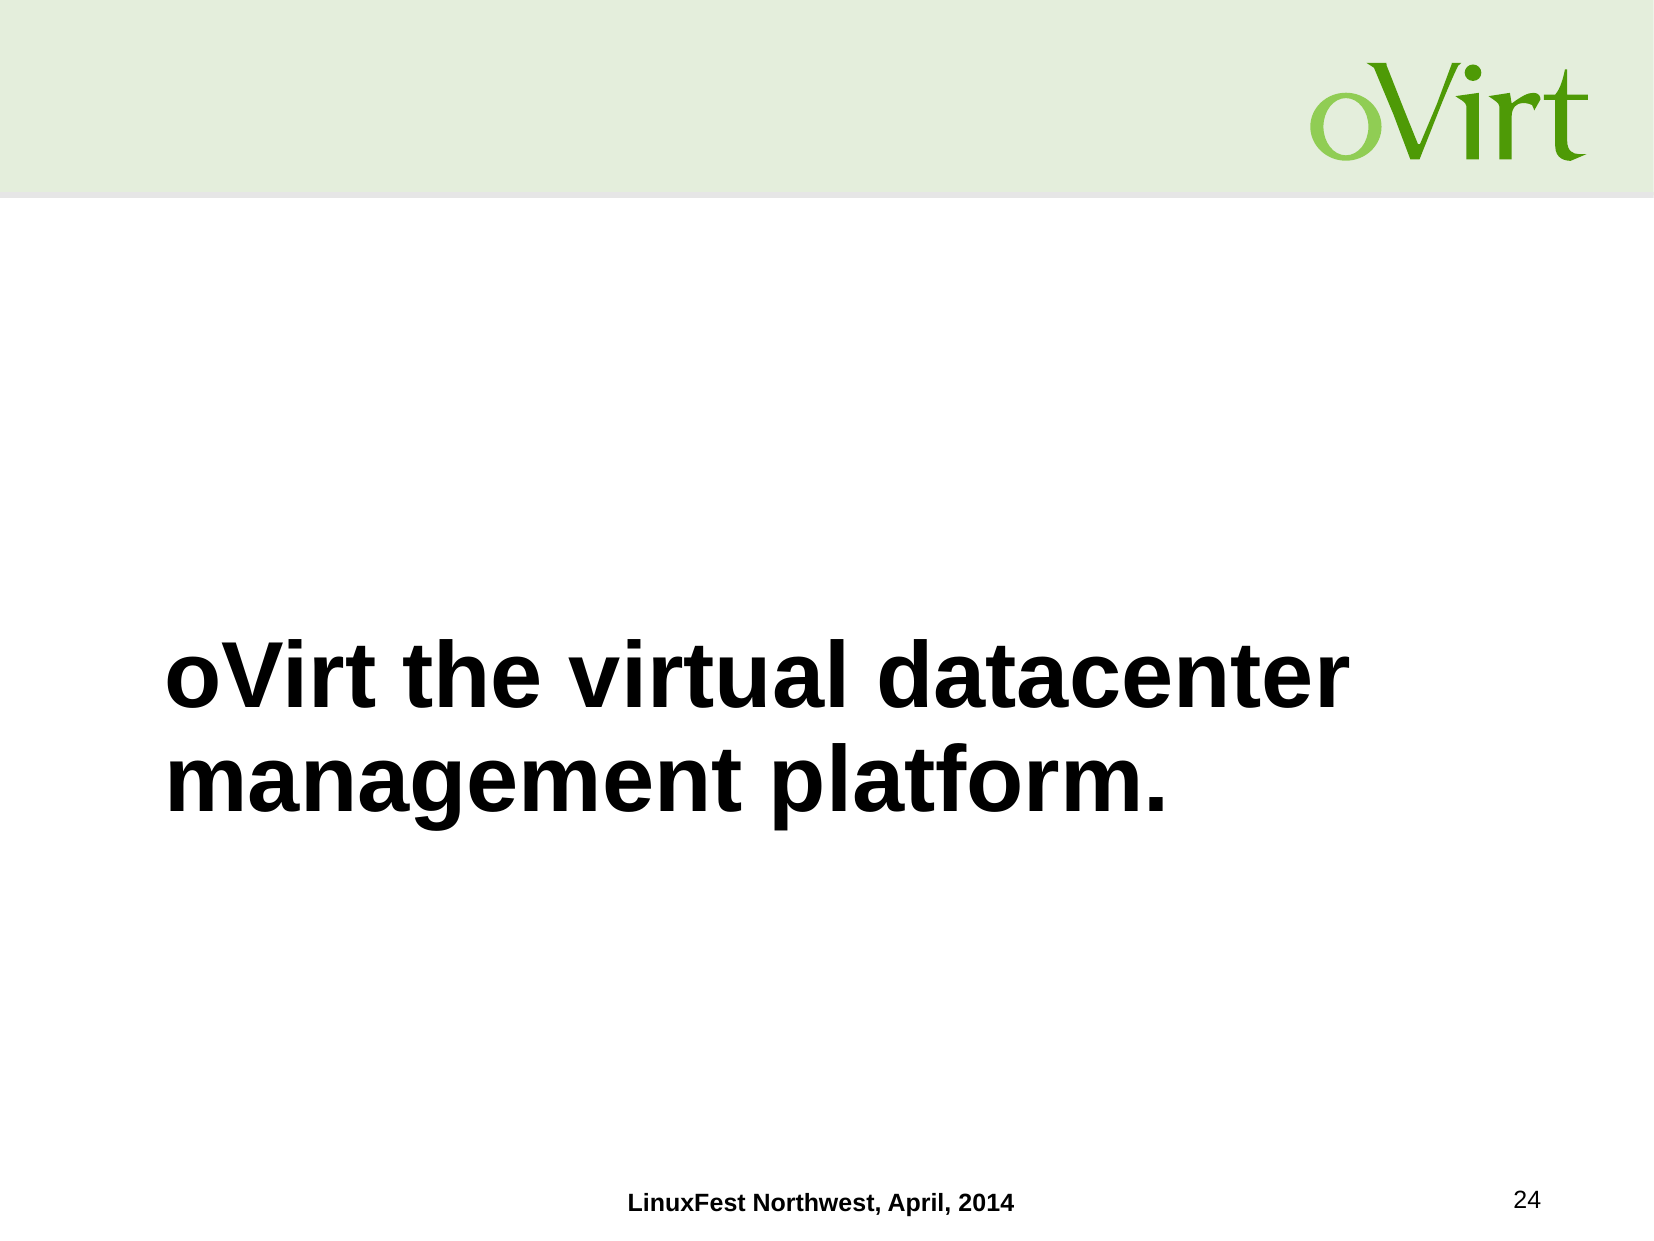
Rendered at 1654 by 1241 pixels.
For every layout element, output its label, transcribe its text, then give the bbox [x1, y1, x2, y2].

text_box oVirt the virtual datacenter management platform. [150, 615, 1654, 839]
